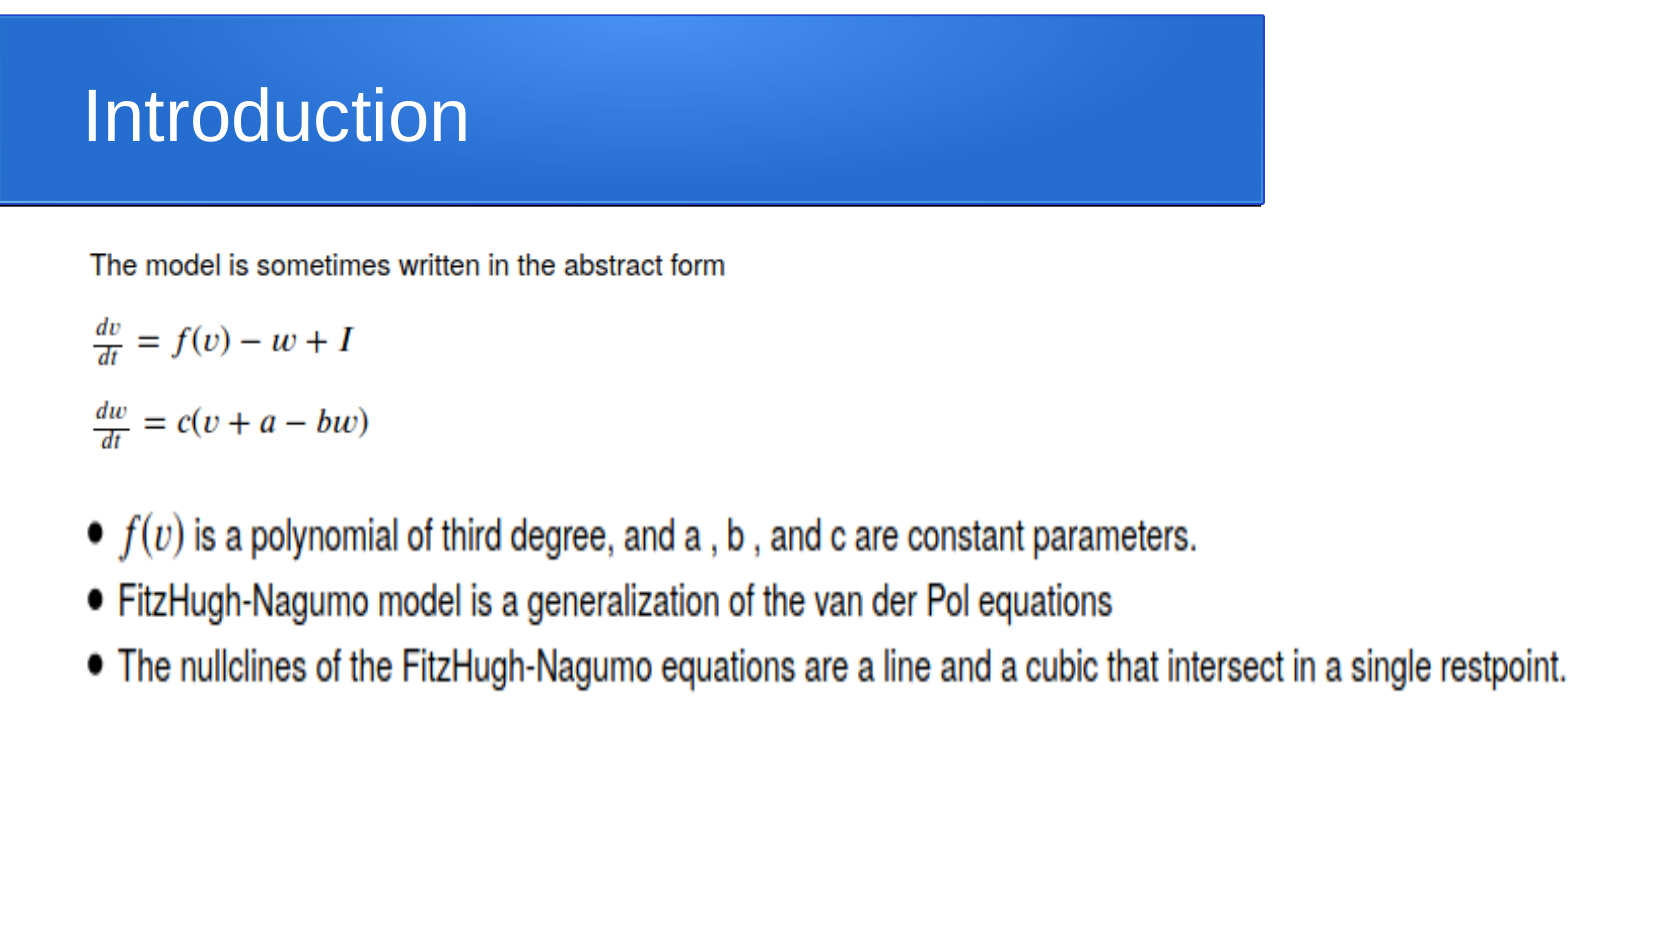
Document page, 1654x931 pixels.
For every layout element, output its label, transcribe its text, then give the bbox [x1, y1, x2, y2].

picture [74, 492, 1576, 727]
picture [70, 242, 783, 466]
title Introduction [82, 35, 1235, 189]
